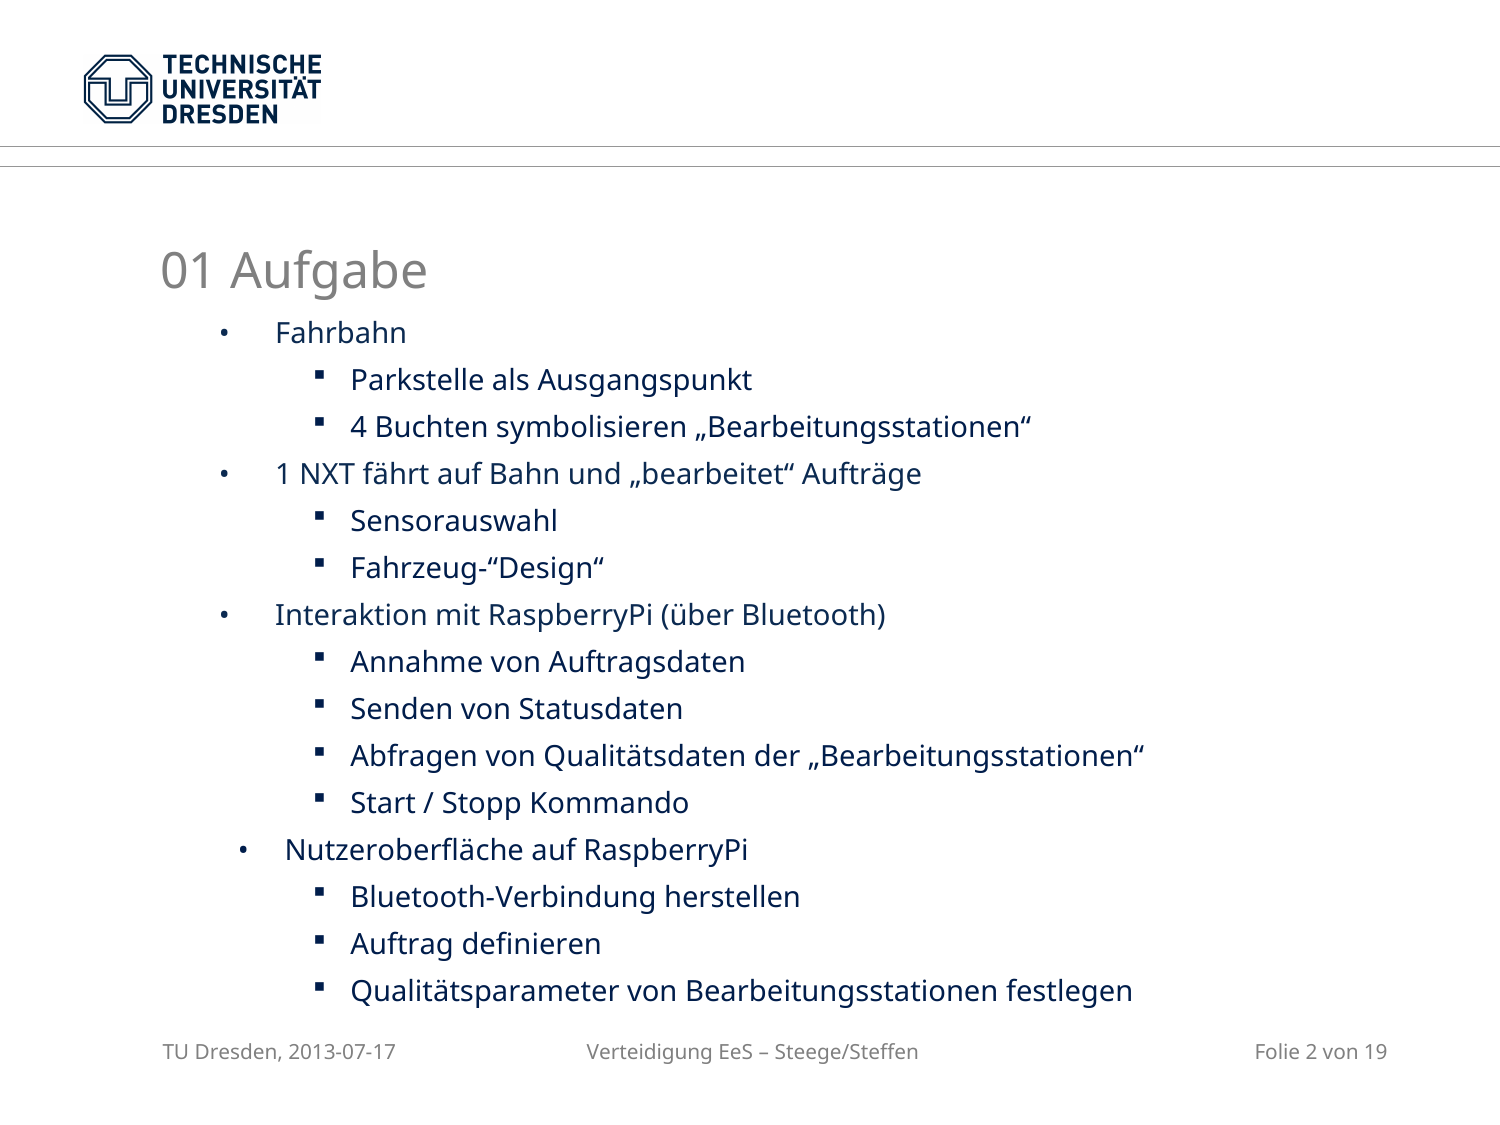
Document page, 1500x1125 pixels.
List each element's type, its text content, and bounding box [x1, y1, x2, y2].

list Fahrbahn Parkstelle als Ausgangspunkt 4 Buchten symbolisieren „Bearbeitungsstationen“ 1 NXT fährt auf Bahn und „bearbeitet“ Aufträge Sensorauswahl Fahrzeug-“Design“ Interaktion mit RaspberryPi (über Bluetooth) Annahme von Auftragsdaten Senden von Statusdaten Abfragen von Qualitätsdaten der „Bearbeitungsstationen“ Start / Stopp Kommando Nutzeroberfläche auf RaspberryPi Bluetooth-Verbindung herstellen Auftrag definieren Qualitätsparameter von Bearbeitungsstationen festlegen [162, 304, 1388, 959]
title 01 Aufgabe [160, 230, 1392, 307]
picture [83, 54, 321, 124]
